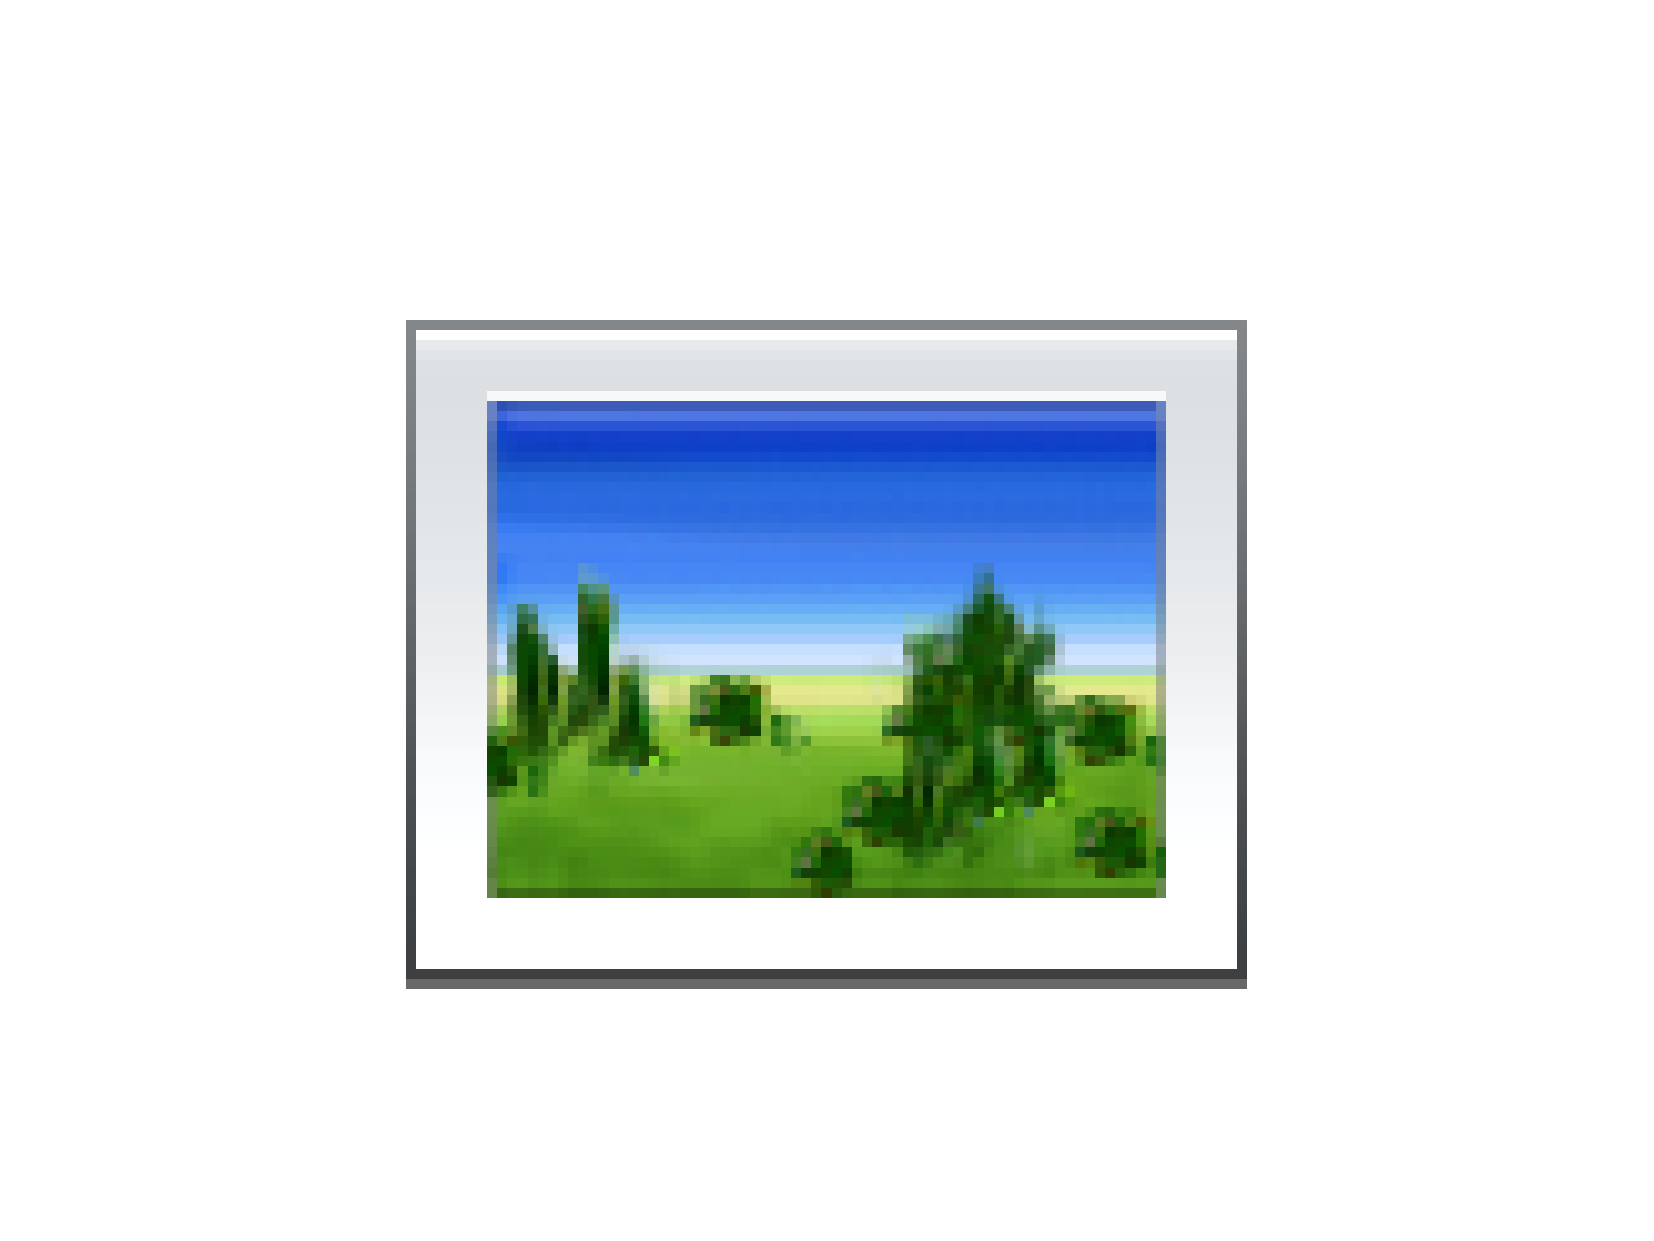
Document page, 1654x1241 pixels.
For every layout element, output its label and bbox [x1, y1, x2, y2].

picture [376, 290, 1278, 1010]
